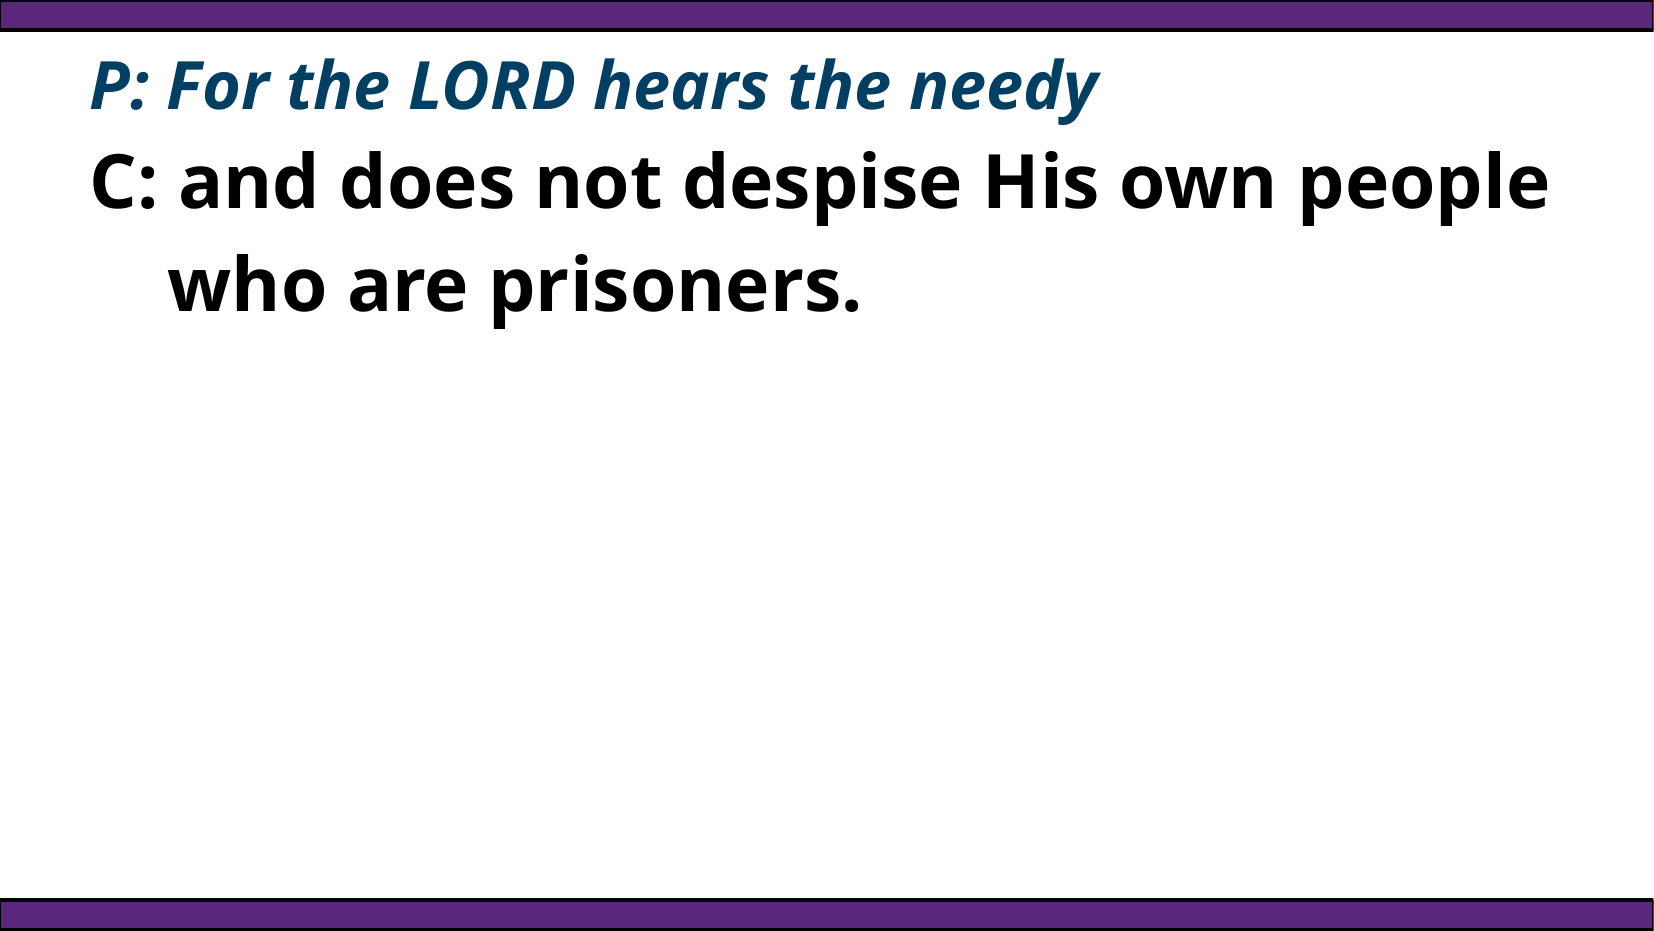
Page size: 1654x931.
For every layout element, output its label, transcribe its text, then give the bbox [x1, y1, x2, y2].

text_box [0, 0, 1654, 31]
text_box P: For the Lord hears the needy C: and does not despise His own people who are prisoners. [75, 30, 1576, 348]
picture [0, 31, 1654, 900]
text_box [0, 900, 1654, 931]
